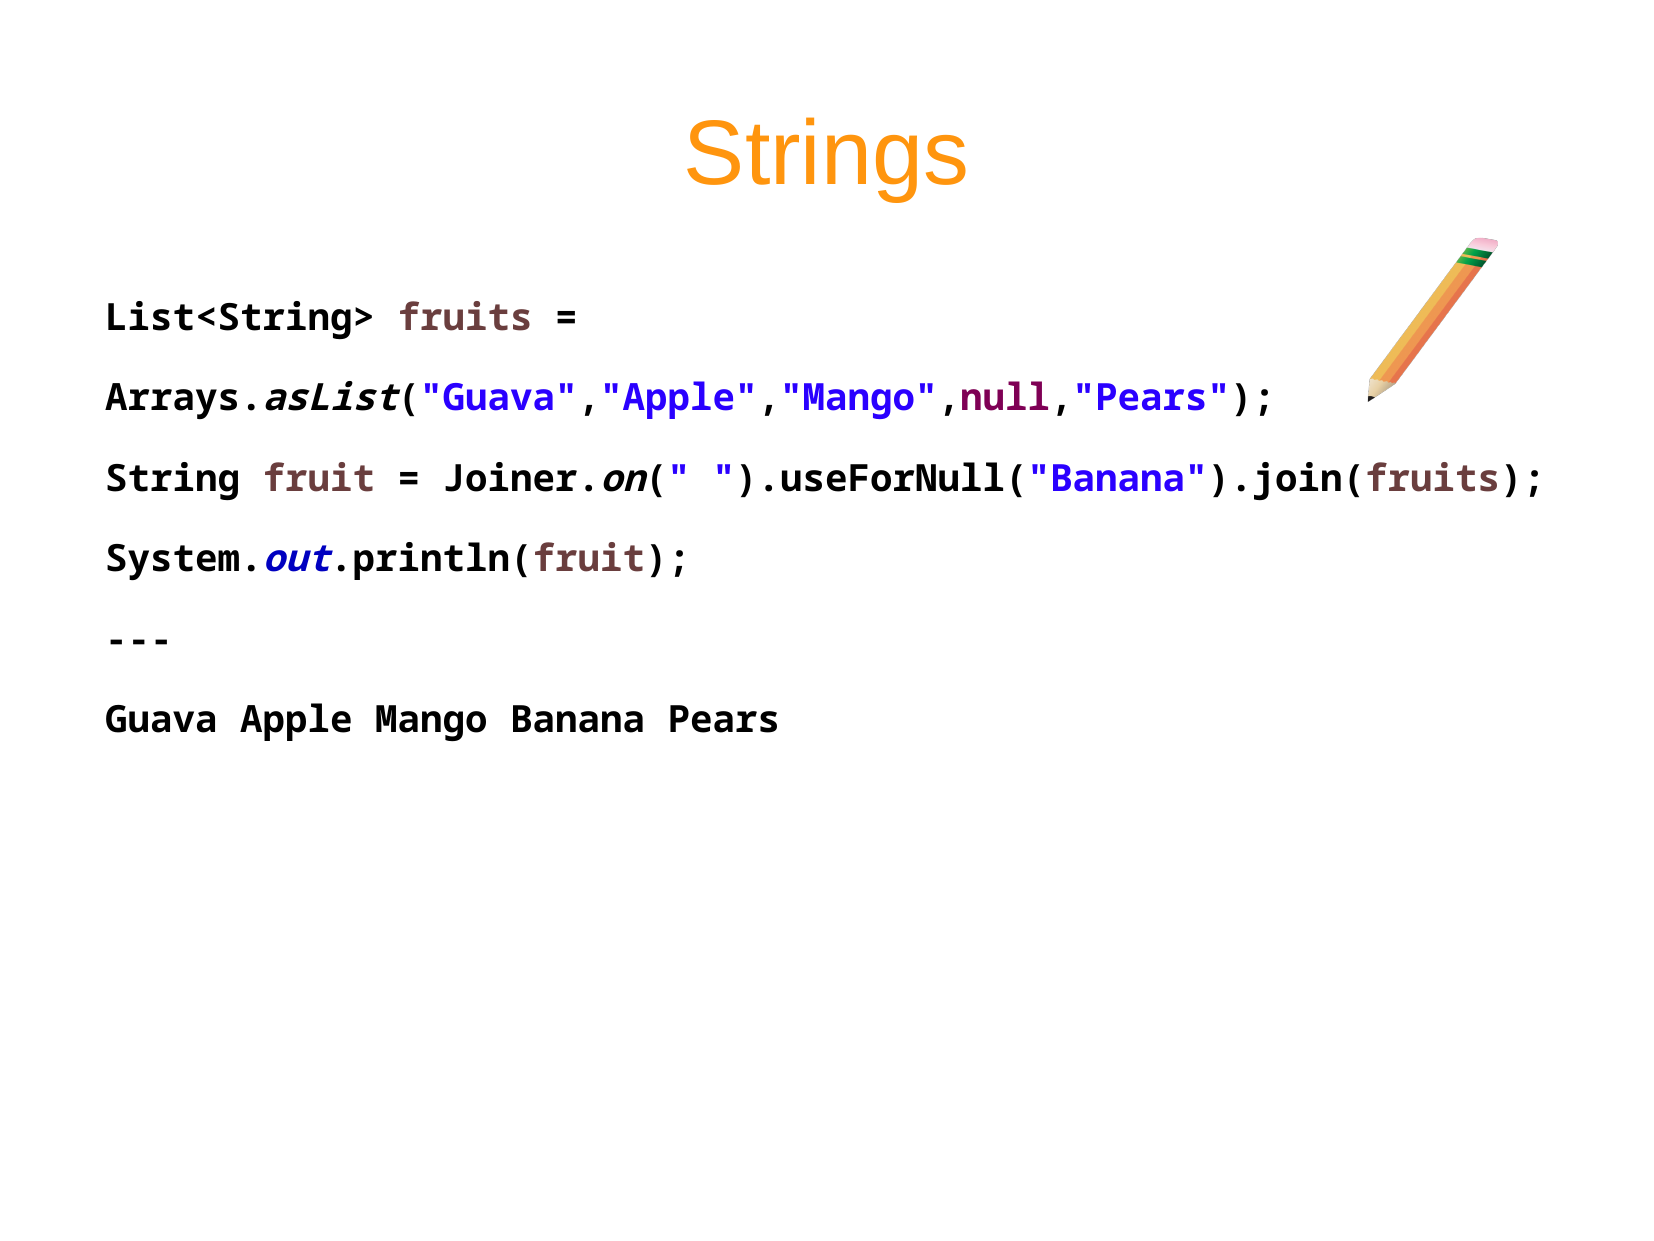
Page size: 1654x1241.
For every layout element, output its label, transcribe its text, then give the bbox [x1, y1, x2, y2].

title Strings [82, 49, 1571, 257]
list List<String> fruits = Arrays.asList("Guava","Apple","Mango",null,"Pears"); String fruit = Joiner.on(" ").useForNull("Banana").join(fruits); System.out.println(fruit); --- Guava Apple Mango Banana Pears [82, 290, 1571, 1010]
picture [1364, 238, 1501, 402]
